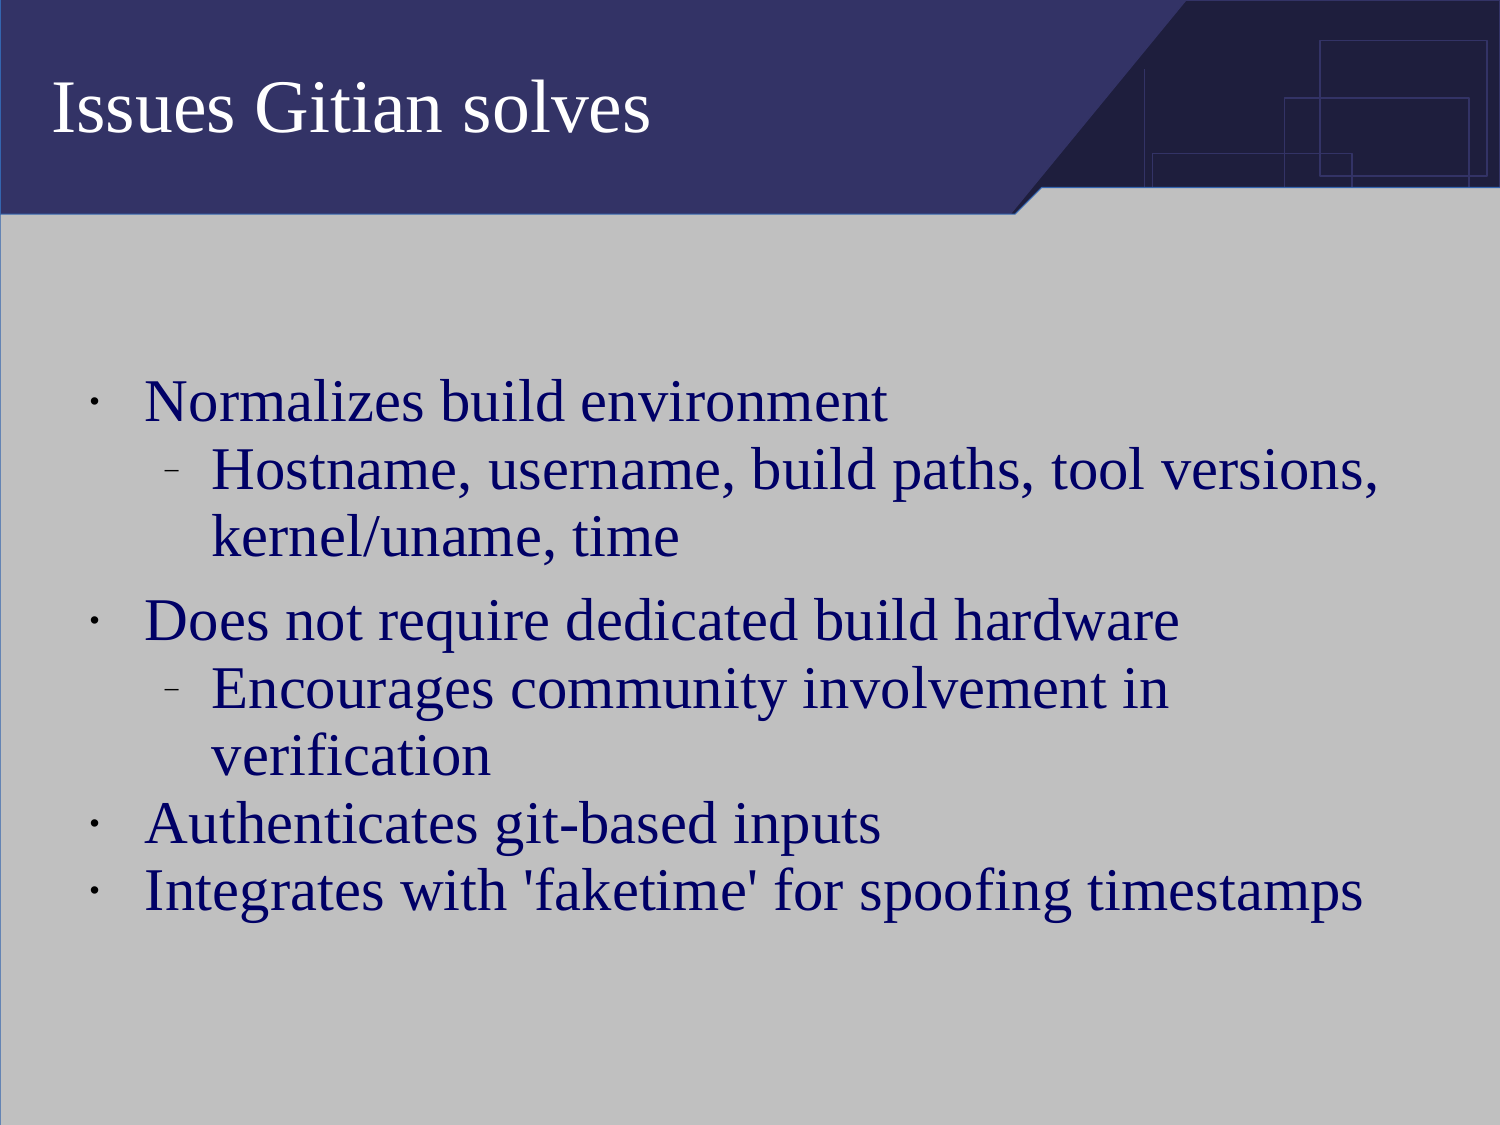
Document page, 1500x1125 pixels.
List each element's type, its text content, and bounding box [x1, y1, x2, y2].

text_box Issues Gitian solves [0, 57, 1276, 157]
text_box Normalizes build environment Hostname, username, build paths, tool versions, kernel/uname, time Does not require dedicated build hardware Encourages community involvement in verification Authenticates git-based inputs Integrates with 'faketime' for spoofing timestamps [75, 360, 1456, 932]
